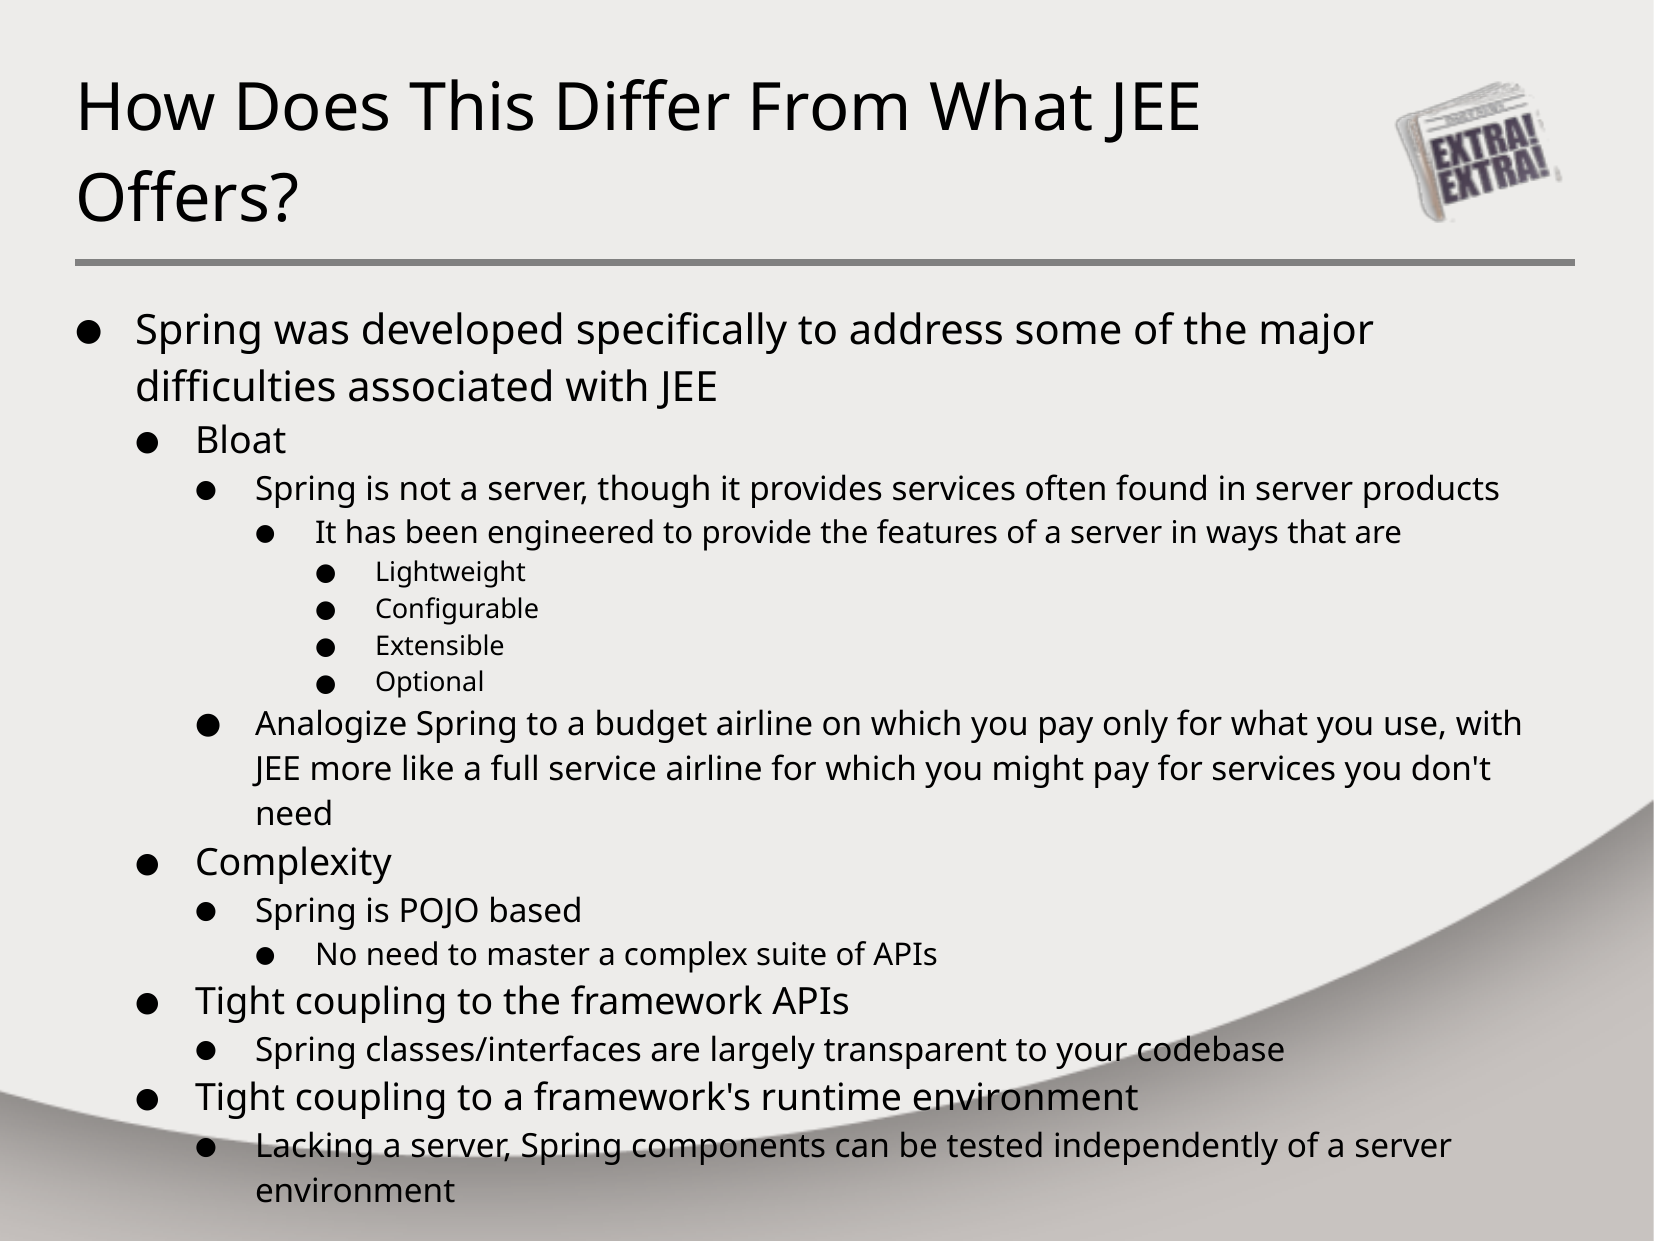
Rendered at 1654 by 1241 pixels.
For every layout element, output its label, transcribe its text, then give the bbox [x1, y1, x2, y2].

picture [0, 0, 1654, 1241]
list Spring was developed specifically to address some of the major difficulties associated with JEE Bloat Spring is not a server, though it provides services often found in server products It has been engineered to provide the features of a server in ways that are Lightweight Configurable Extensible Optional Analogize Spring to a budget airline on which you pay only for what you use, with JEE more like a full service airline for which you might pay for services you don't need Complexity Spring is POJO based No need to master a complex suite of APIs Tight coupling to the framework APIs Spring classes/interfaces are largely transparent to your codebase Tight coupling to a framework's runtime environment Lacking a server, Spring components can be tested independently of a server environment [75, 300, 1576, 1163]
title How Does This Differ From What JEE Offers? [75, 75, 1388, 226]
